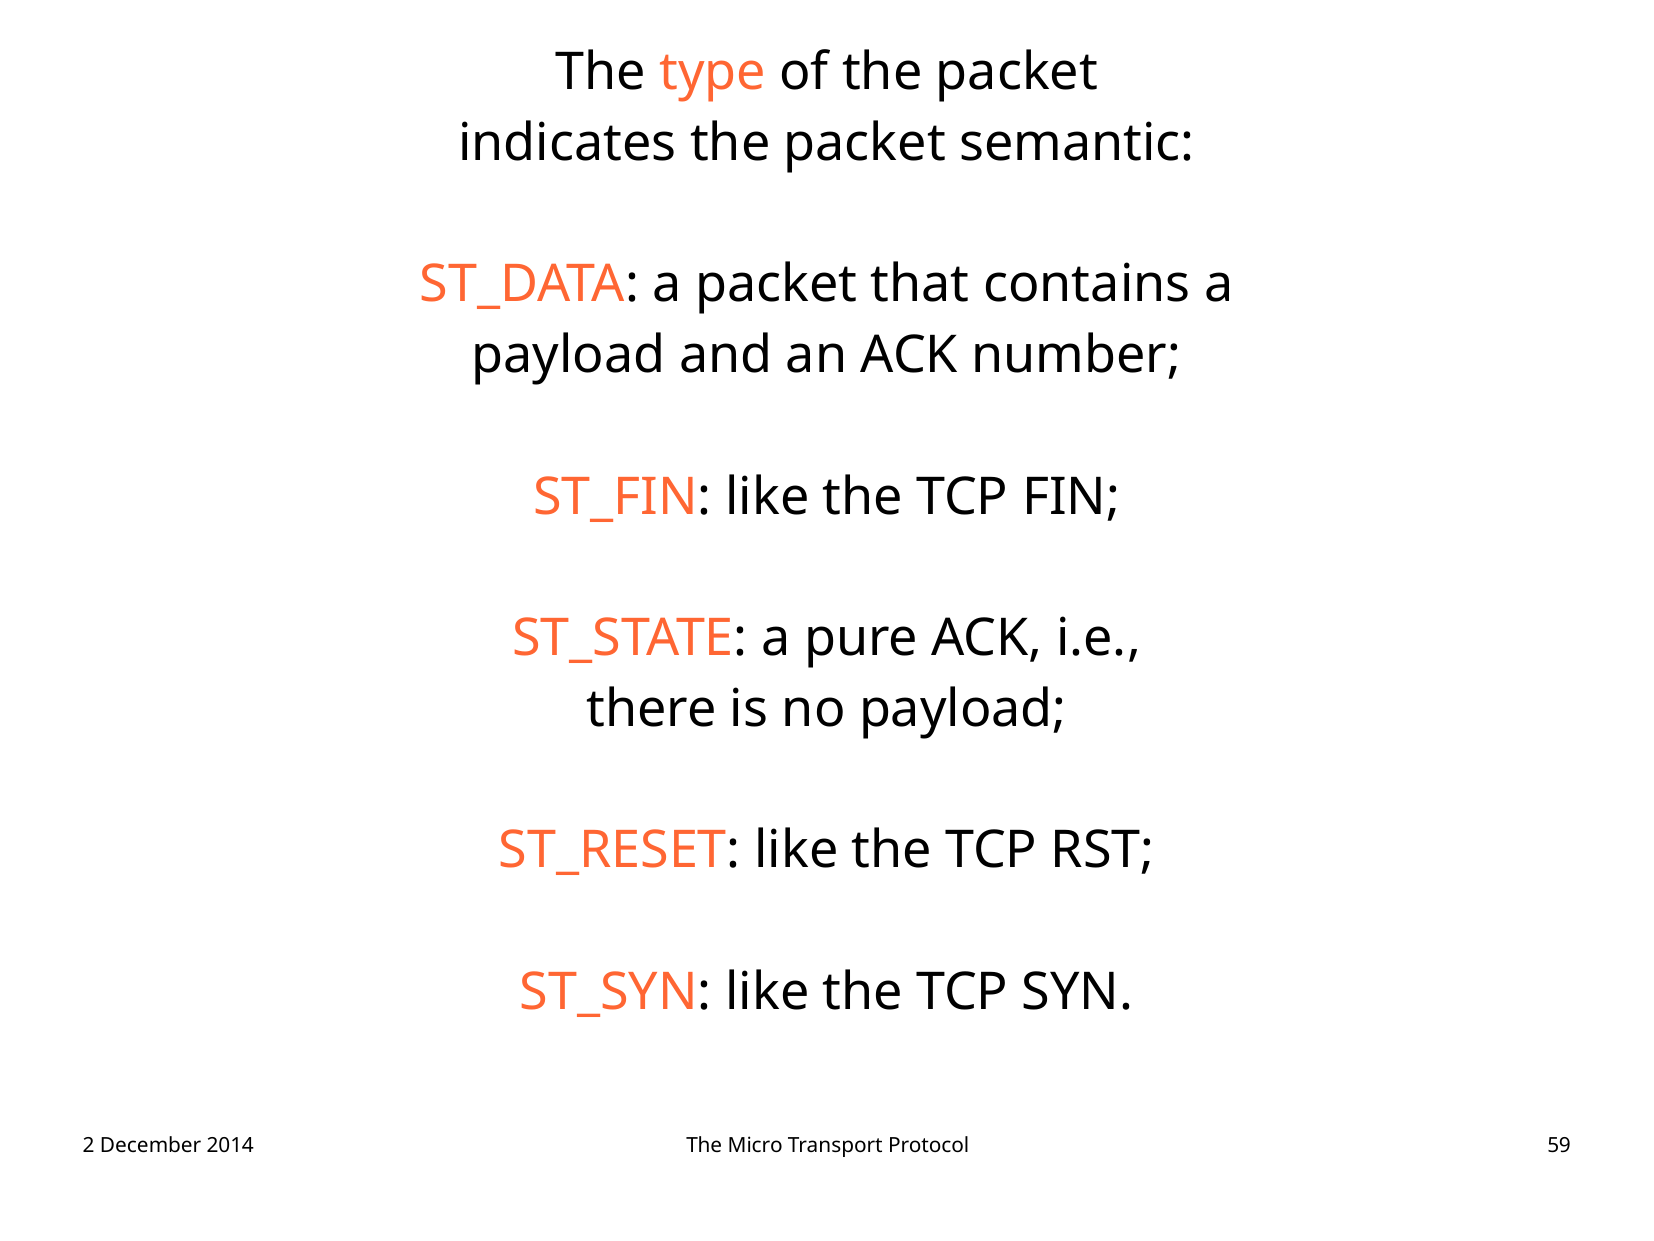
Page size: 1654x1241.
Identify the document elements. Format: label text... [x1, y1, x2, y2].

subtitle The type of the packet indicates the packet semantic: ST_DATA: a packet that contains a payload and an ACK number; ST_FIN: like the TCP FIN; ST_STATE: a pure ACK, i.e., there is no payload; ST_RESET: like the TCP RST; ST_SYN: like the TCP SYN. [82, 49, 1571, 1010]
